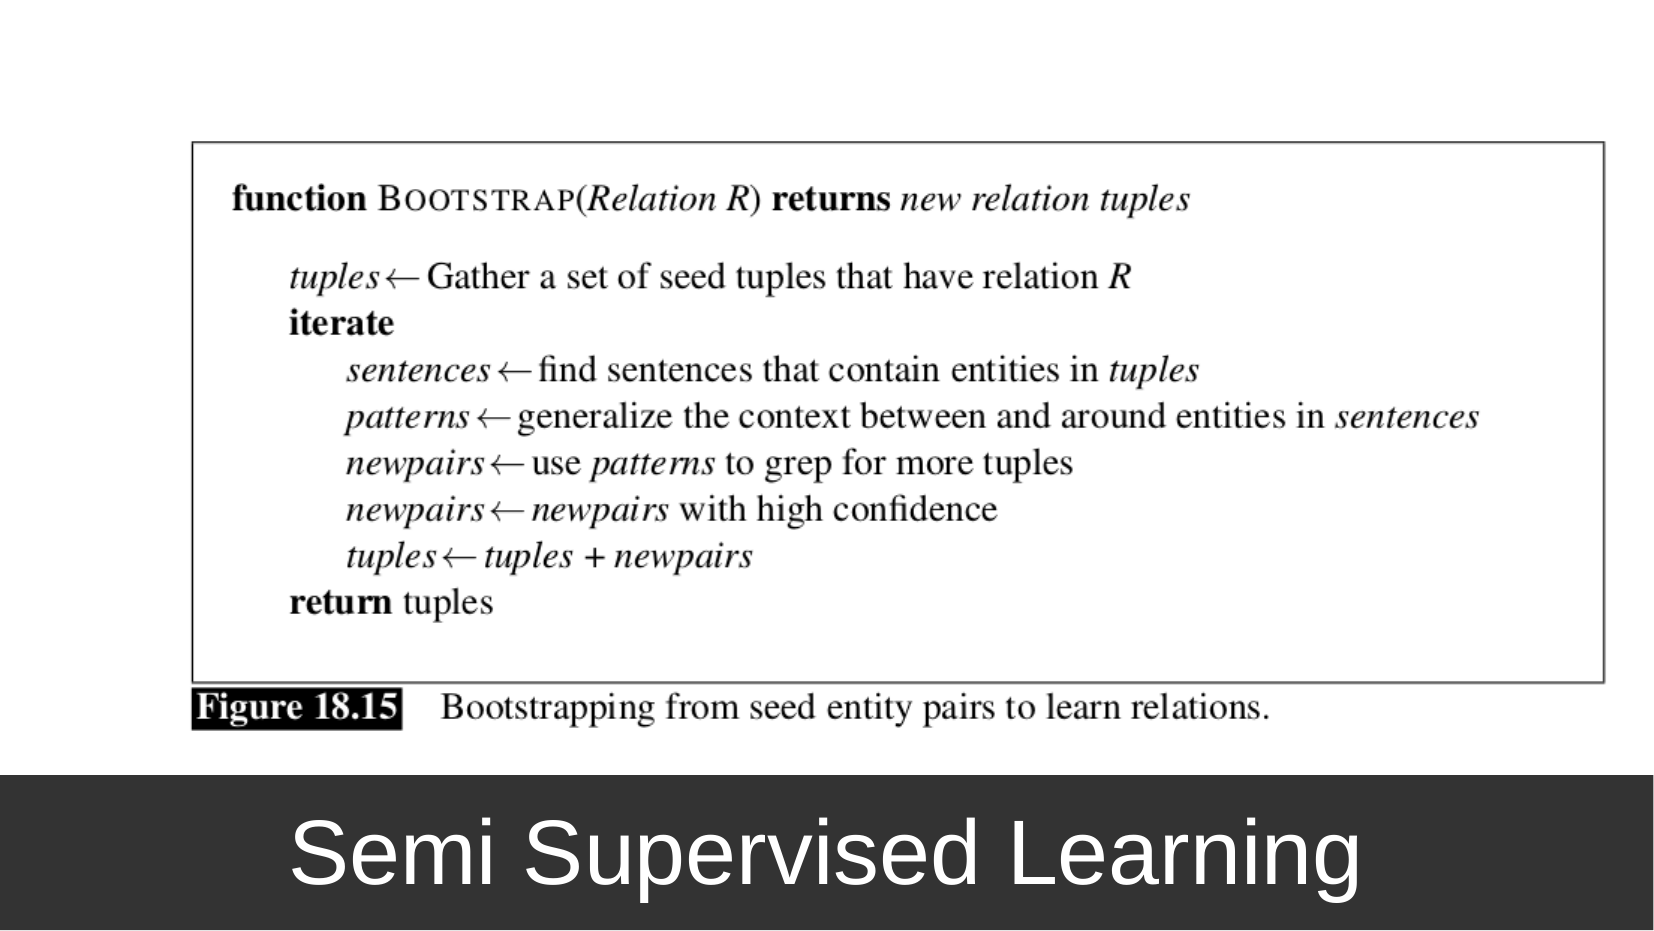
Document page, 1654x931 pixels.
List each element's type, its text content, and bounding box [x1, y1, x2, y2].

picture [165, 122, 1654, 740]
title Semi Supervised Learning [0, 775, 1654, 931]
